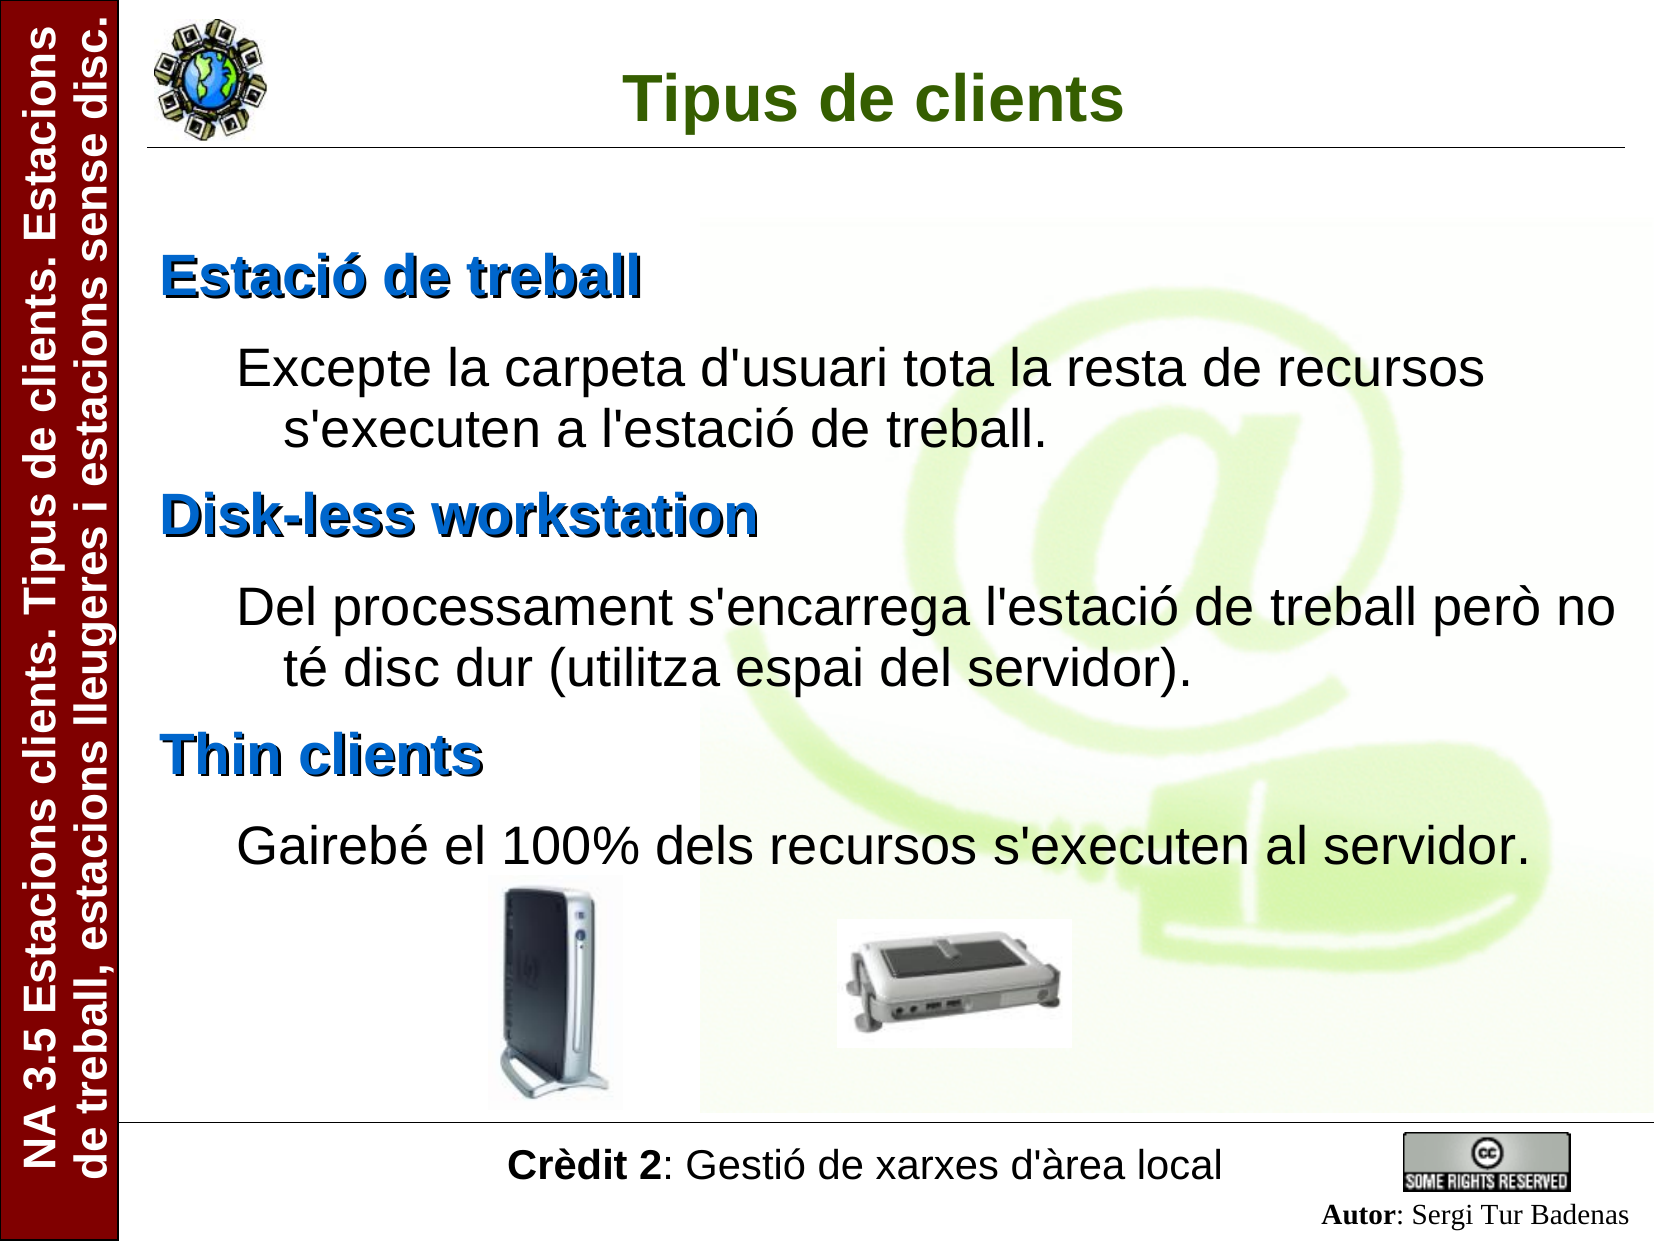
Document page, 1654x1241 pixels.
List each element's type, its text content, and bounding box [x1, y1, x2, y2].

picture [488, 875, 623, 1110]
picture [1403, 1132, 1571, 1192]
list Estació de treball Excepte la carpeta d'usuari tota la resta de recursos s'executen a l'estació de treball. Disk-less workstation Del processament s'encarrega l'estació de treball però no té disc dur (utilitza espai del servidor). Thin clients Gairebé el 100% dels recursos s'executen al servidor. [141, 242, 1630, 1093]
picture [837, 919, 1072, 1048]
title Tipus de clients [129, 49, 1619, 148]
picture [700, 217, 1654, 1113]
picture [154, 19, 268, 49]
